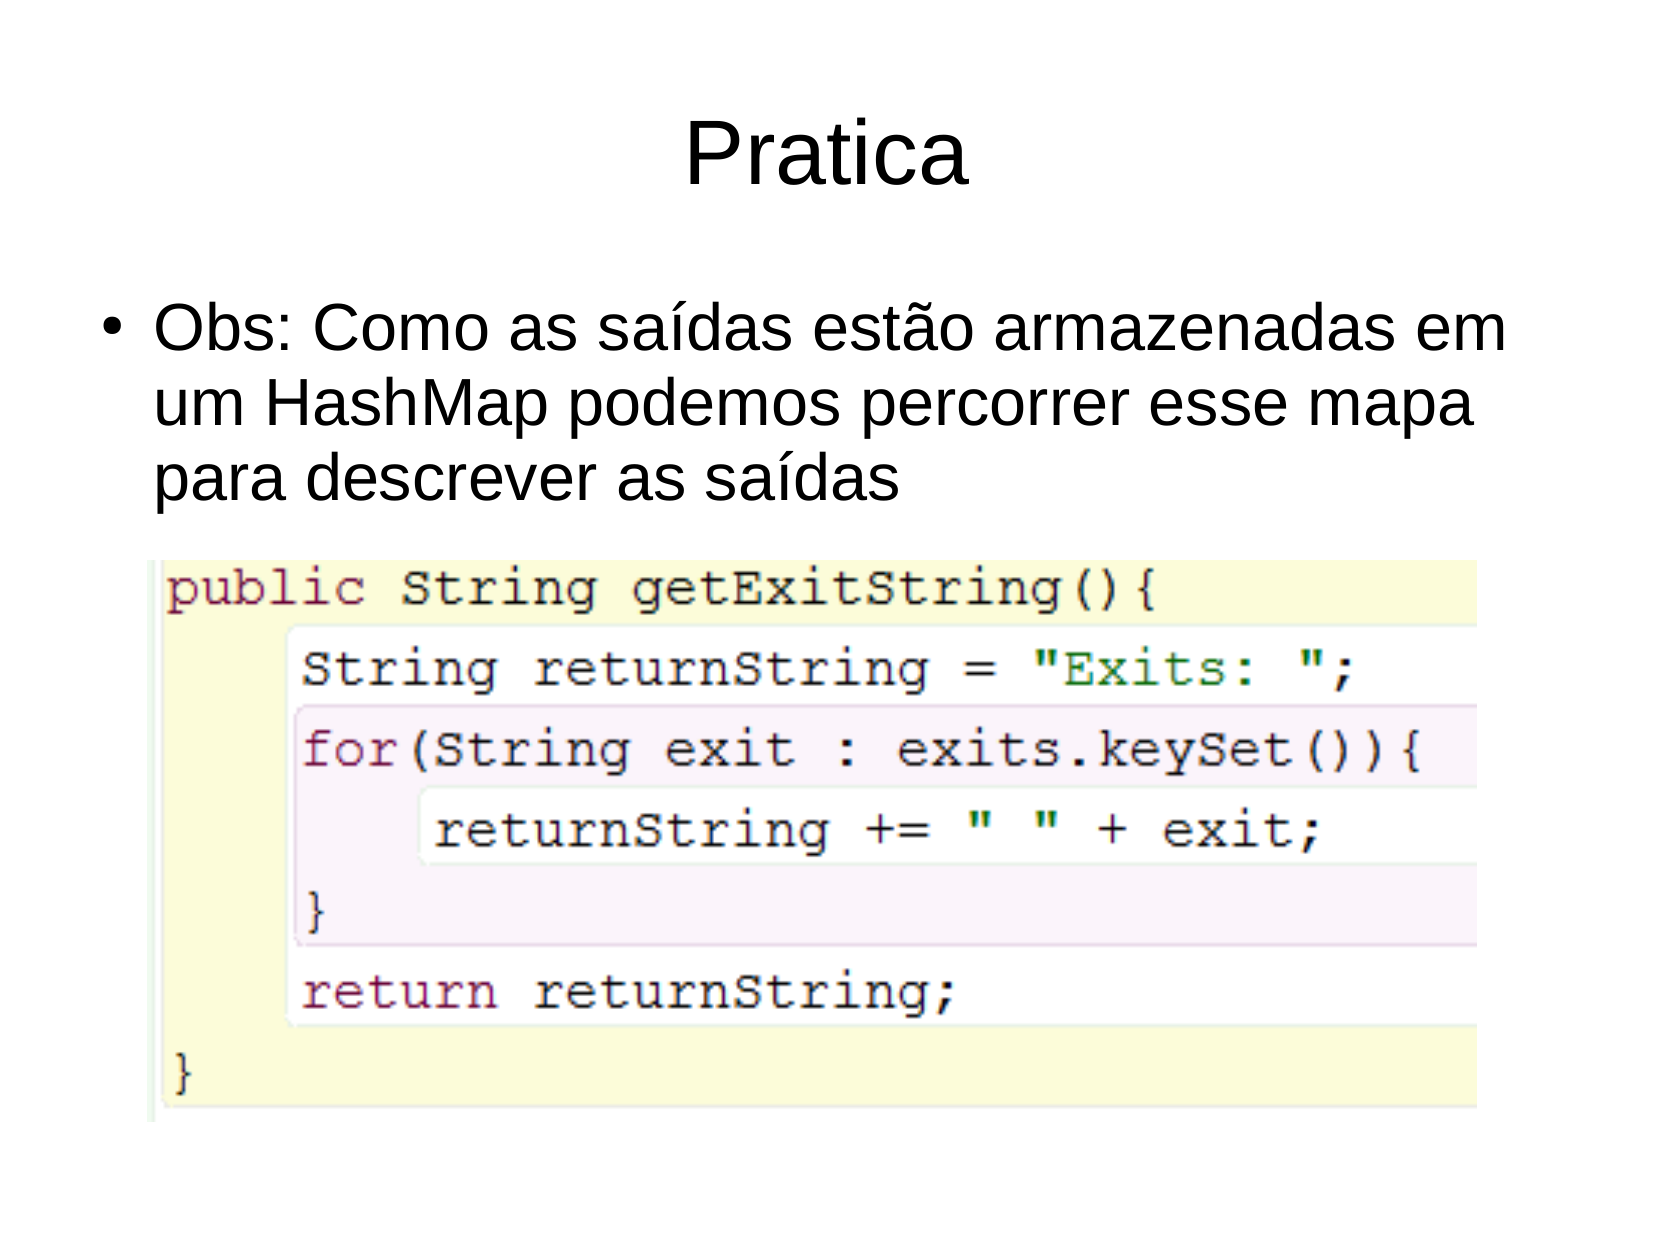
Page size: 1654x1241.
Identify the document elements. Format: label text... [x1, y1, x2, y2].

title Pratica [82, 49, 1571, 257]
list Obs: Como as saídas estão armazenadas em um HashMap podemos percorrer esse mapa para descrever as saídas [82, 290, 1571, 1109]
picture [147, 560, 1477, 1123]
